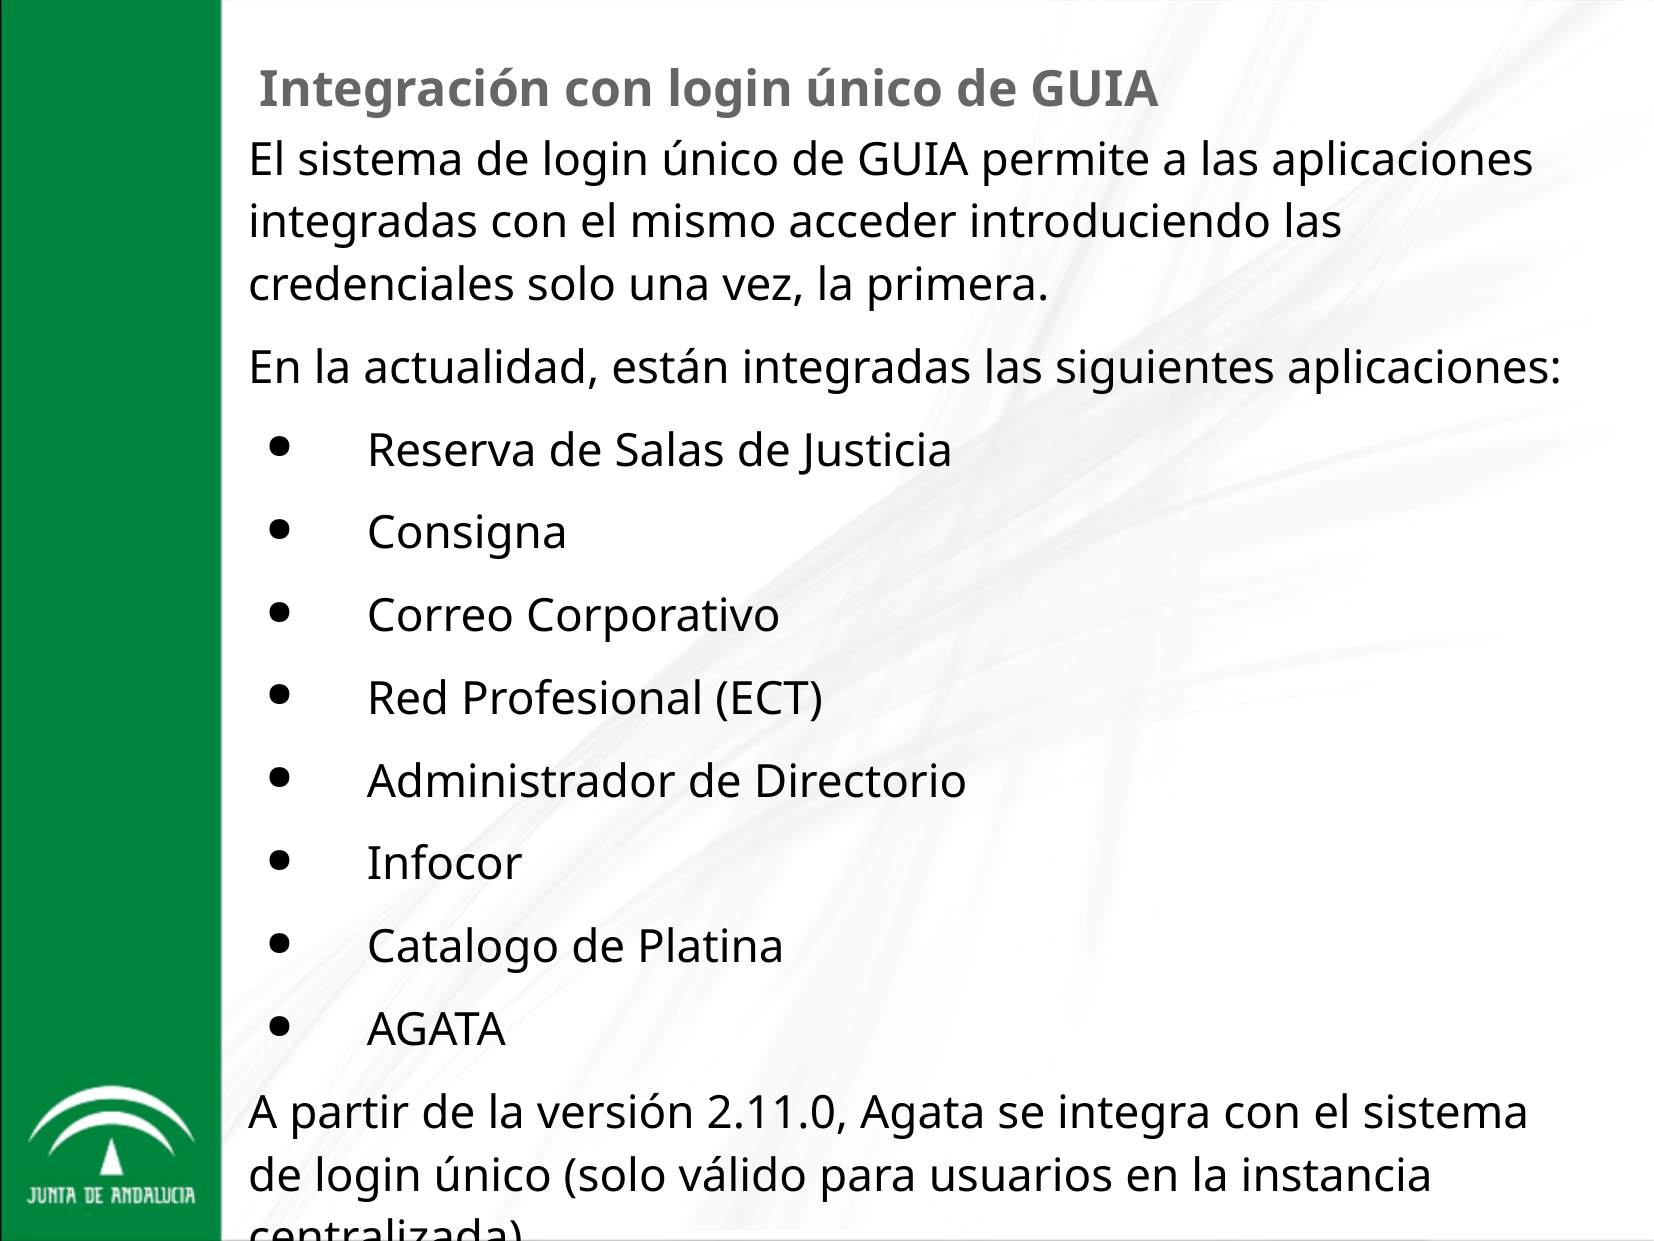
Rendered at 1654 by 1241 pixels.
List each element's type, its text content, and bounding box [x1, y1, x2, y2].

picture [461, 1231, 474, 1241]
picture [0, 0, 1654, 1241]
list El sistema de login único de GUIA permite a las aplicaciones integradas con el mismo acceder introduciendo las credenciales solo una vez, la primera. En la actualidad, están integradas las siguientes aplicaciones: Reserva de Salas de Justicia Consigna Correo Corporativo Red Profesional (ECT) Administrador de Directorio Infocor Catalogo de Platina AGATA A partir de la versión 2.11.0, Agata se integra con el sistema de login único (solo válido para usuarios en la instancia centralizada) [248, 126, 1565, 945]
title Integración con login único de GUIA [259, 37, 1577, 136]
picture [303, 1231, 316, 1241]
picture [277, 1231, 289, 1238]
